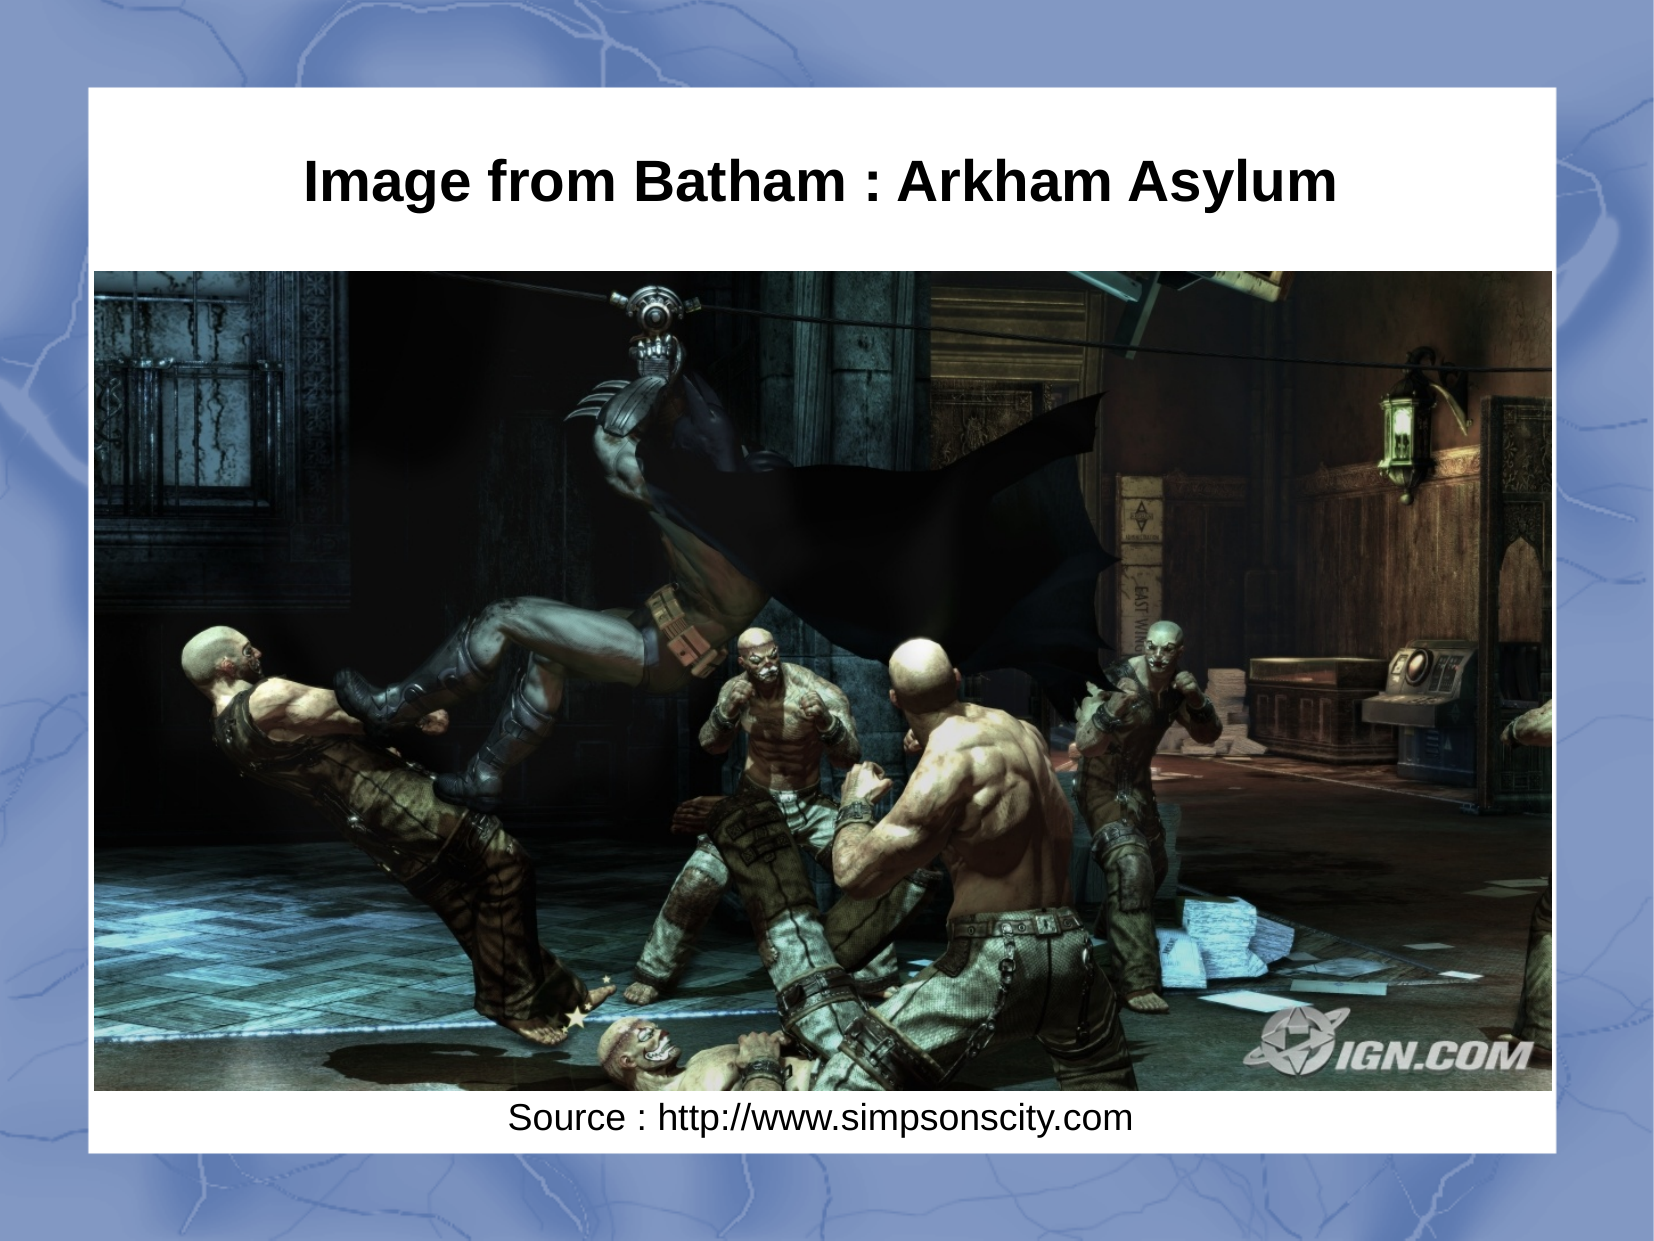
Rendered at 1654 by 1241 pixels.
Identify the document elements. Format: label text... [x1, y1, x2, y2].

text_box Image from Batham : Arkham Asylum [106, 141, 1536, 222]
picture [0, 0, 1654, 1241]
text_box Source : http://www.simpsonscity.com [94, 1088, 1548, 1146]
